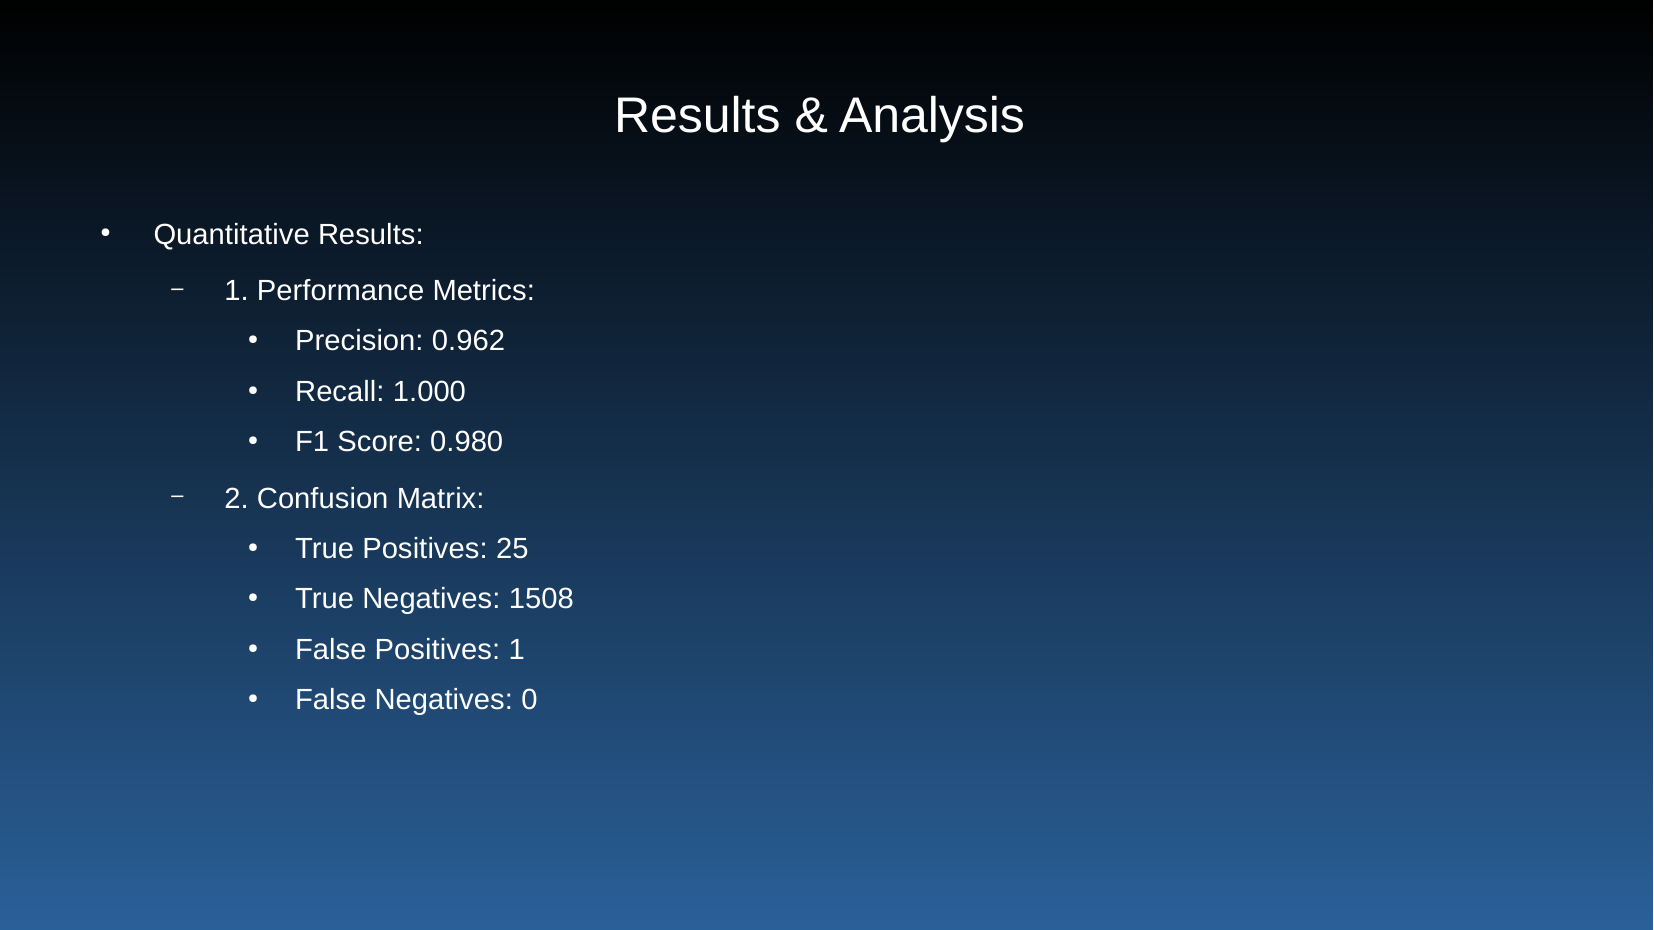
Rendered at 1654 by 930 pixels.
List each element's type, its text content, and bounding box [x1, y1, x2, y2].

list Quantitative Results: 1. Performance Metrics: Precision: 0.962 Recall: 1.000 F1 Score: 0.980 2. Confusion Matrix: True Positives: 25 True Negatives: 1508 False Positives: 1 False Negatives: 0 [82, 217, 1571, 757]
title Results & Analysis [82, 37, 1571, 193]
